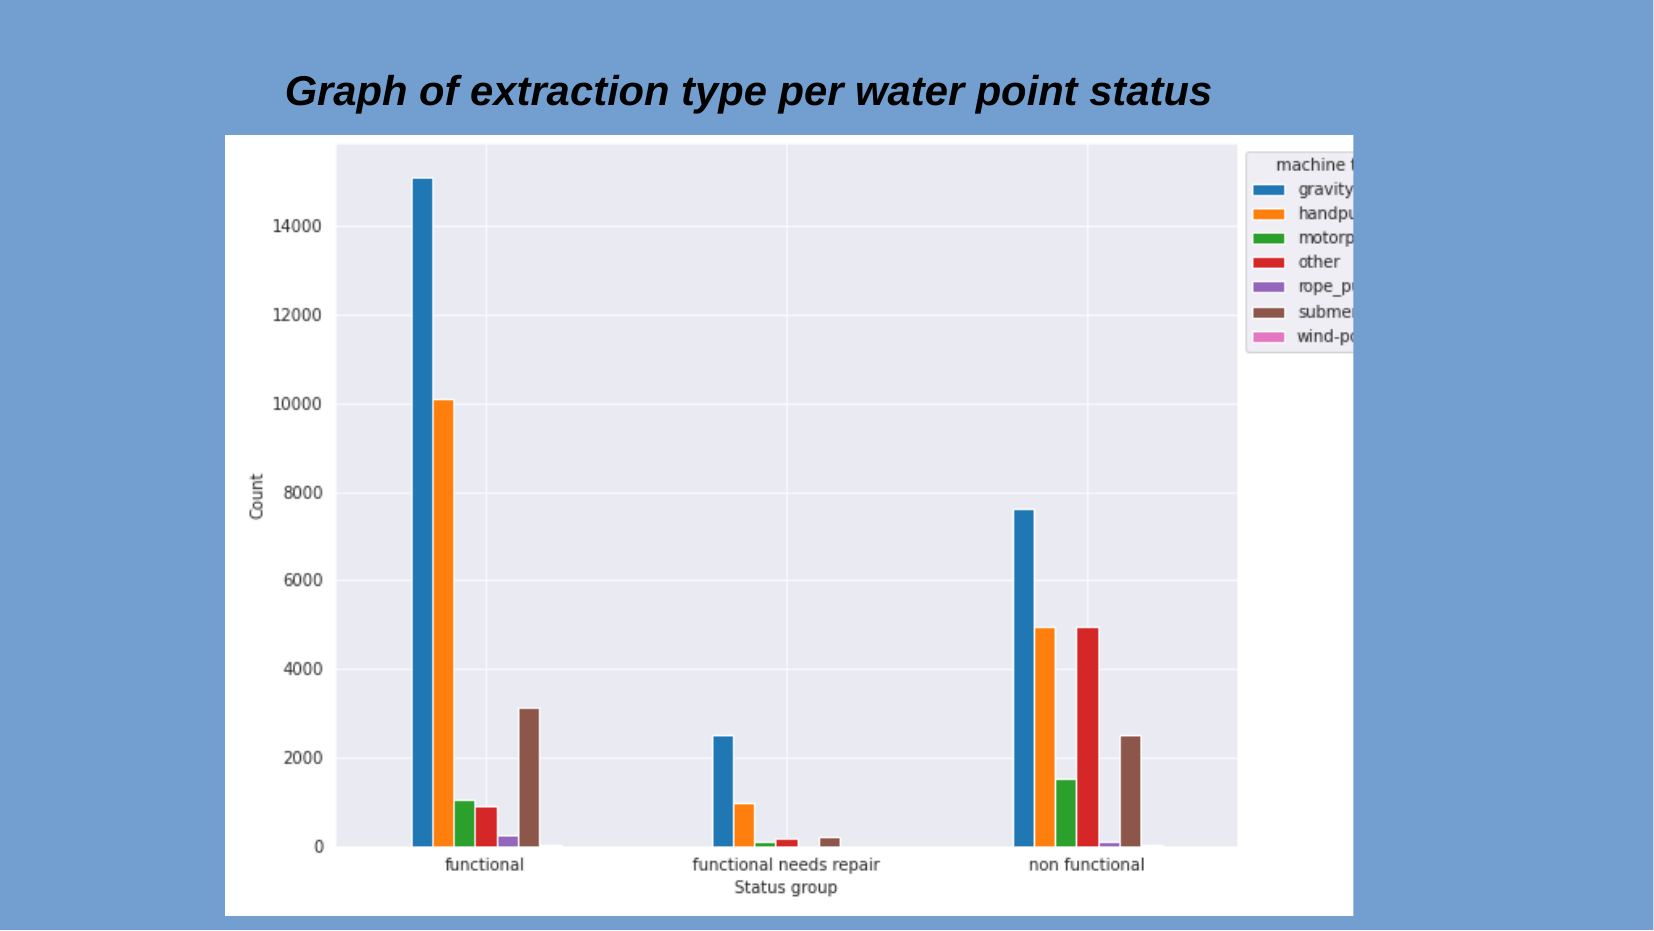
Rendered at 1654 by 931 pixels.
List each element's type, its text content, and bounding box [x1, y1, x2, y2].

text_box Graph of extraction type per water point status [270, 60, 1396, 122]
picture [225, 135, 1354, 916]
